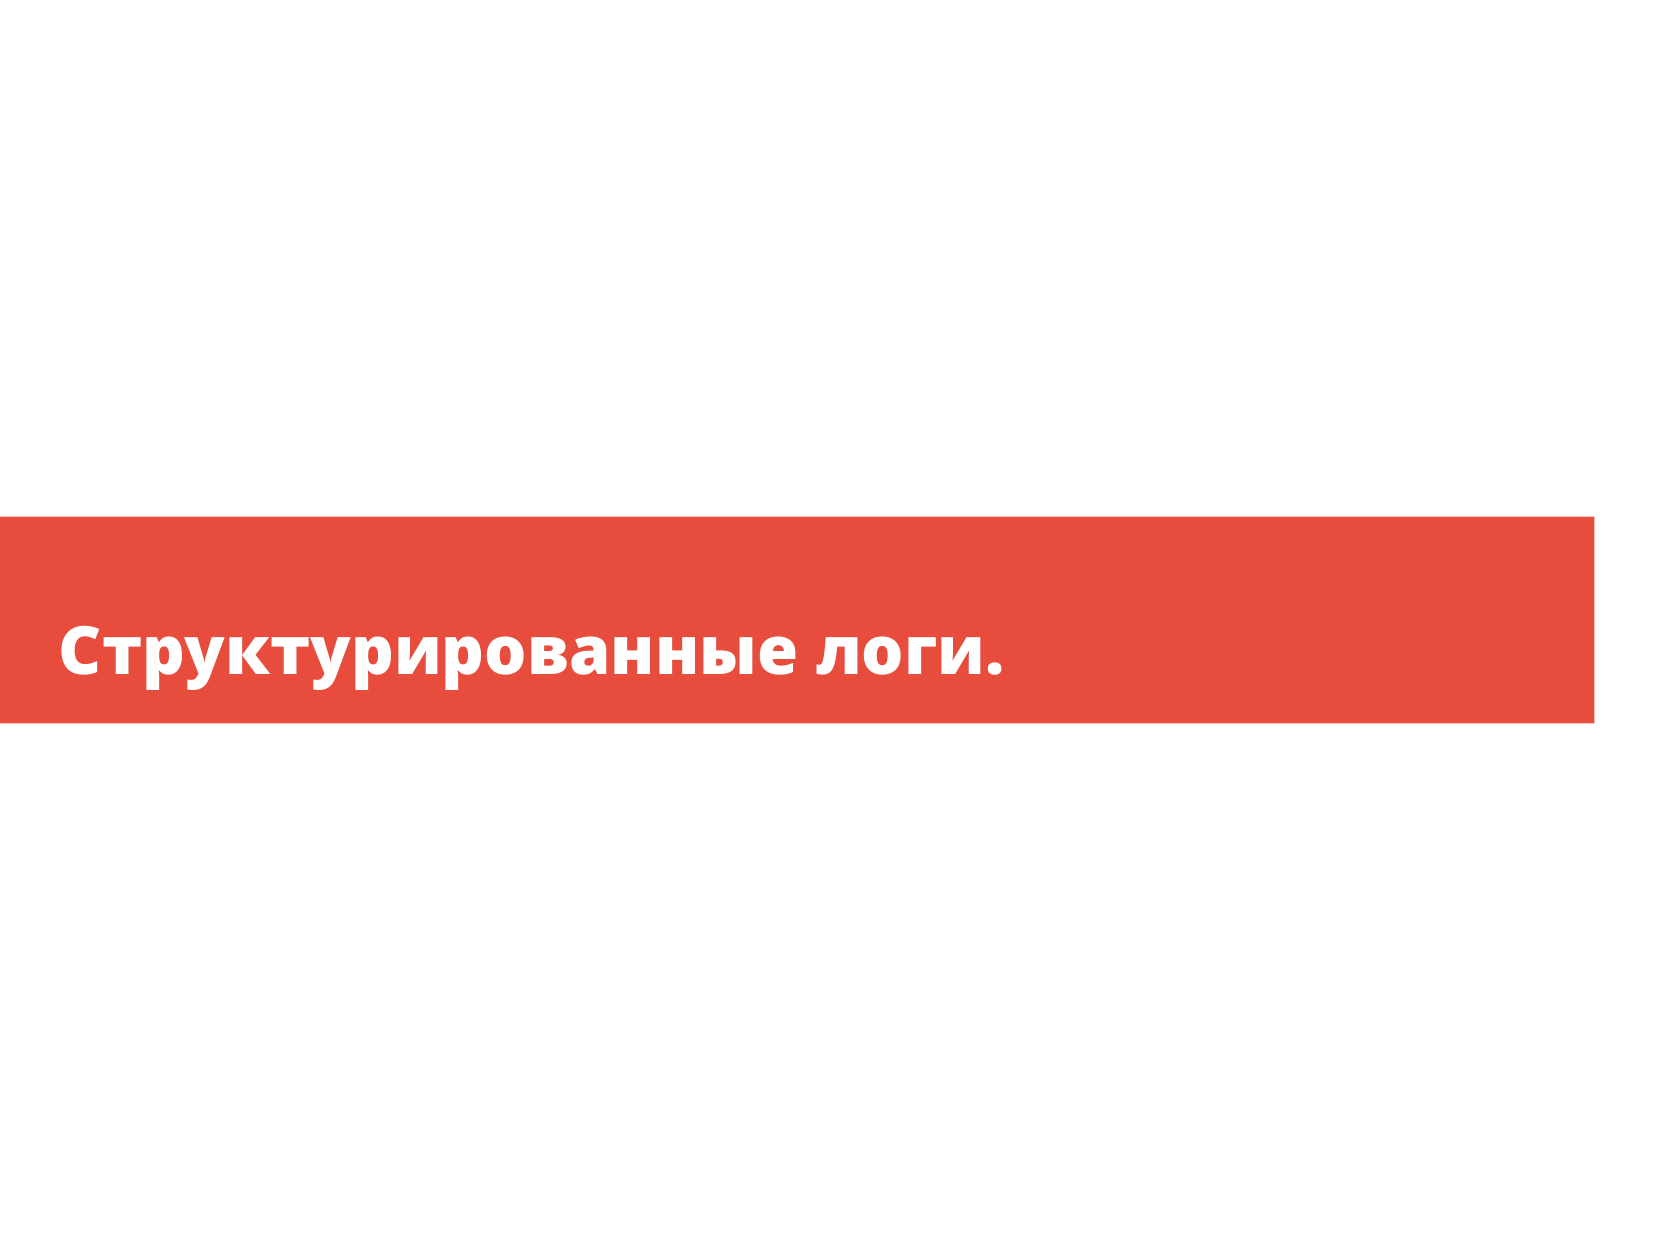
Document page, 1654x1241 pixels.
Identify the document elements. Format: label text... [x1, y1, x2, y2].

title Структурированные логи. [59, 546, 1595, 694]
